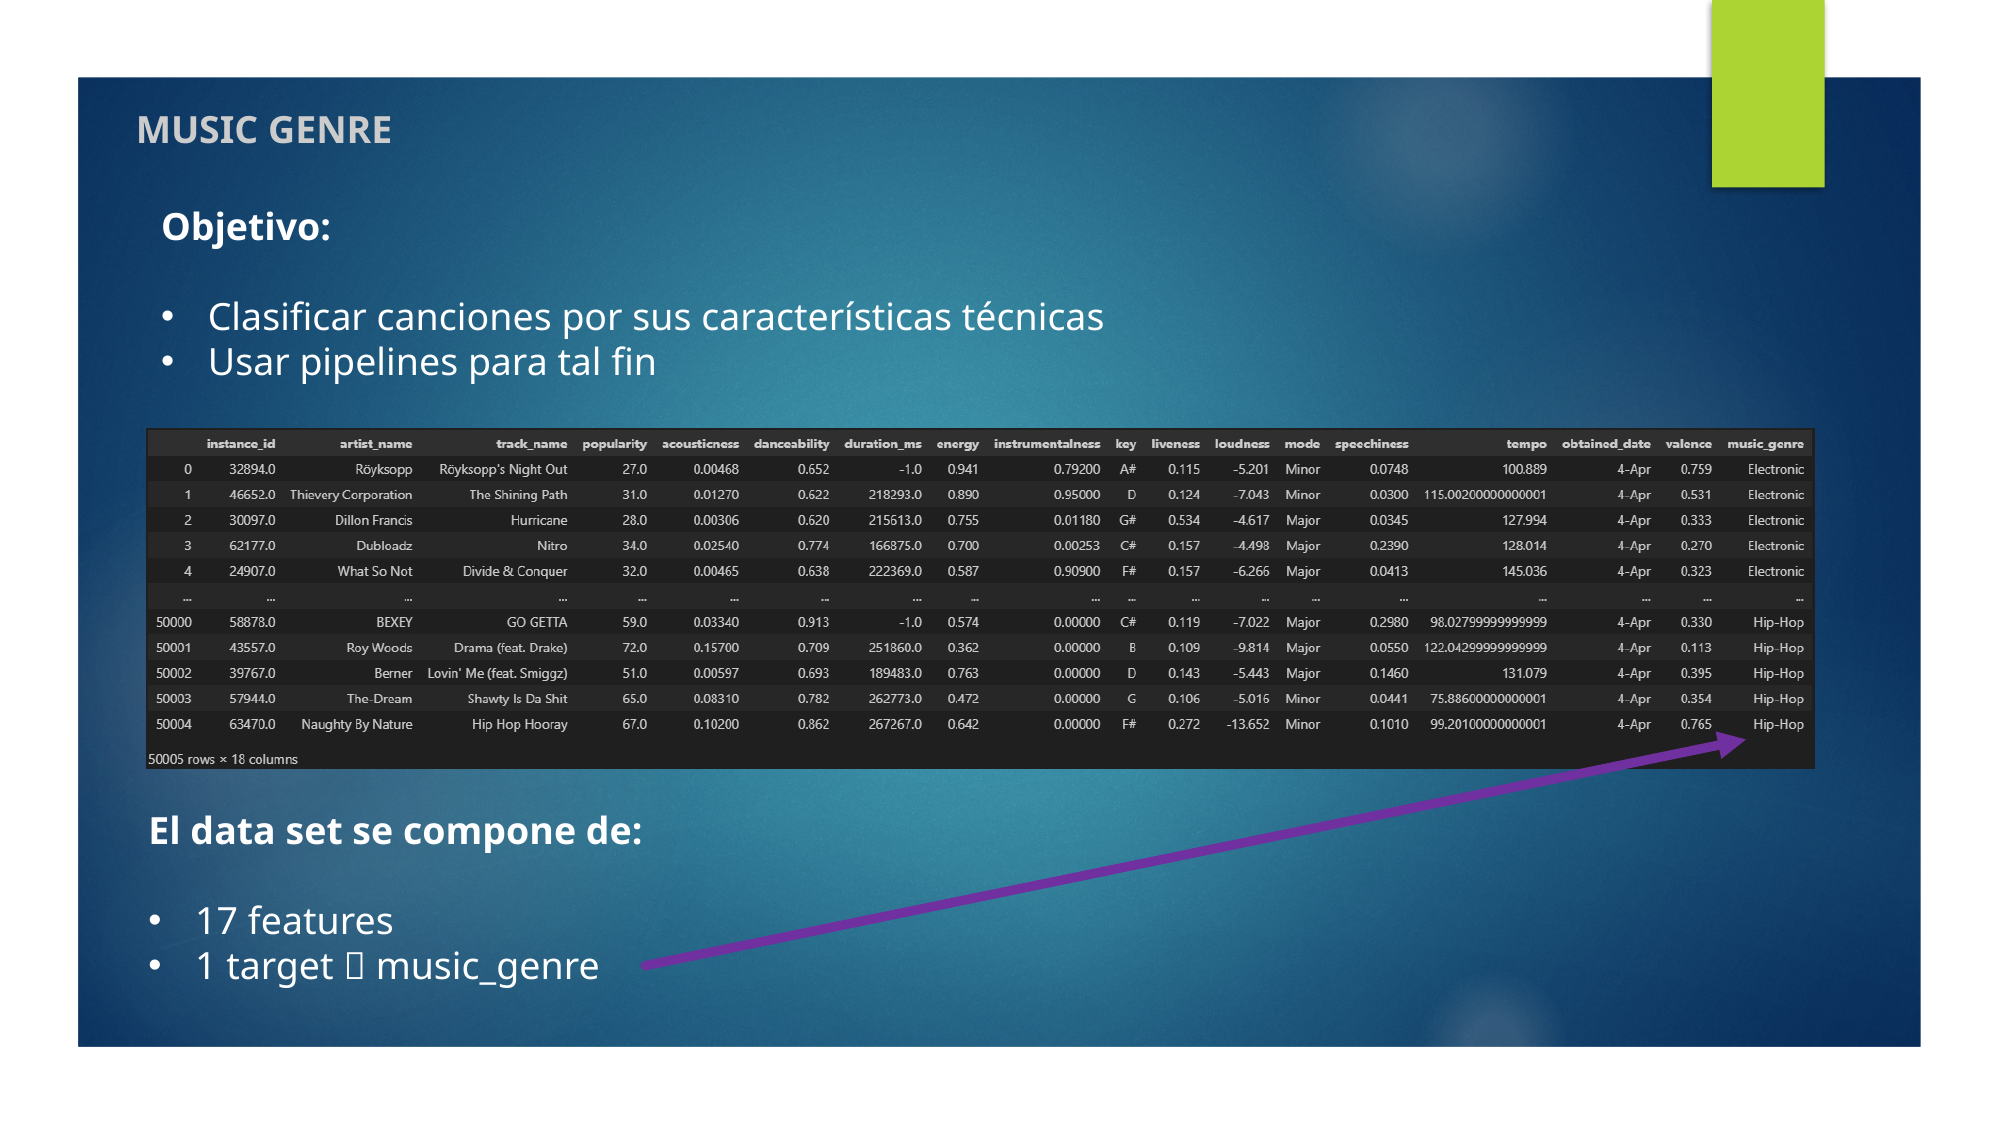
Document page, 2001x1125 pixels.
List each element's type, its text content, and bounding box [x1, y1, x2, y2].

text_box Objetivo: Clasificar canciones por sus características técnicas Usar pipelines para tal fin [146, 195, 1488, 391]
picture [79, 78, 1920, 1046]
text_box MUSIC GENRE [121, 98, 975, 159]
text_box El data set se compone de: 17 features 1 target  music_genre [133, 799, 1475, 995]
